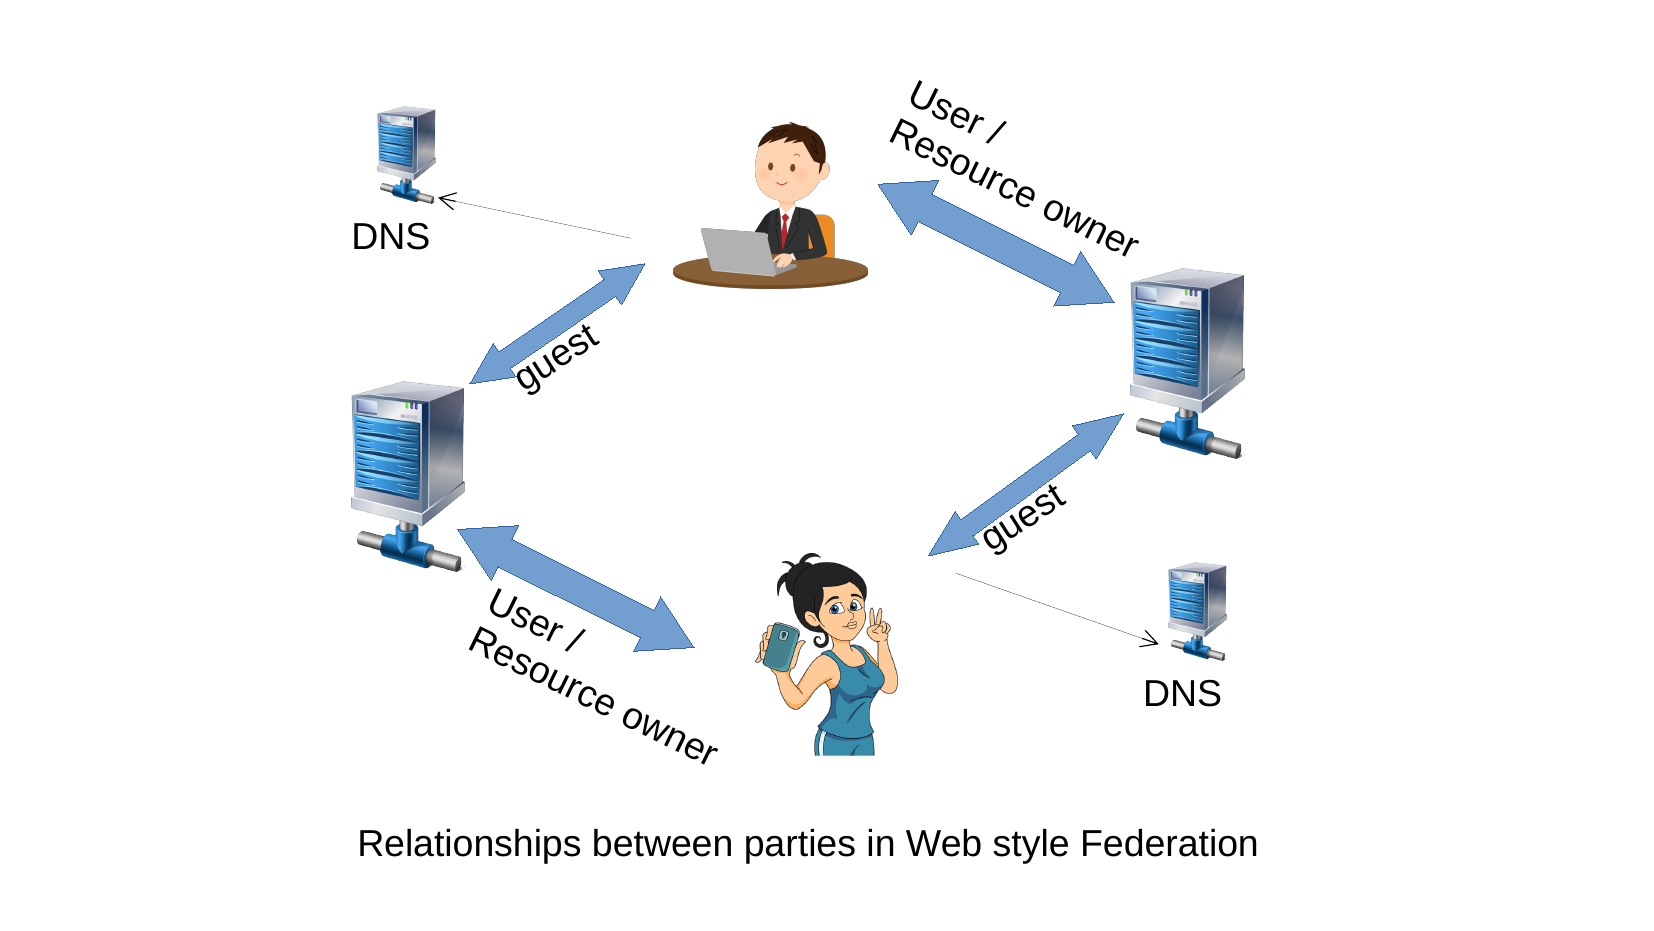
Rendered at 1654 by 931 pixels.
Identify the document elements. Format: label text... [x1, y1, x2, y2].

text_box [457, 525, 695, 650]
picture [755, 553, 898, 756]
text_box Relationships between parties in Web style Federation [342, 814, 1300, 872]
picture [377, 106, 439, 204]
picture [351, 381, 471, 572]
text_box [878, 180, 1115, 307]
picture [673, 122, 868, 290]
text_box DNS [1128, 664, 1312, 736]
picture [1130, 268, 1251, 460]
text_box guest [955, 441, 1125, 584]
picture [1168, 562, 1230, 661]
text_box DNS [336, 207, 520, 279]
text_box [928, 413, 1124, 556]
text_box User / Resource owner [866, 59, 1182, 281]
text_box [469, 263, 645, 384]
text_box guest [488, 278, 662, 424]
text_box User / Resource owner [446, 566, 761, 789]
text_box DNS [488, 207, 520, 214]
